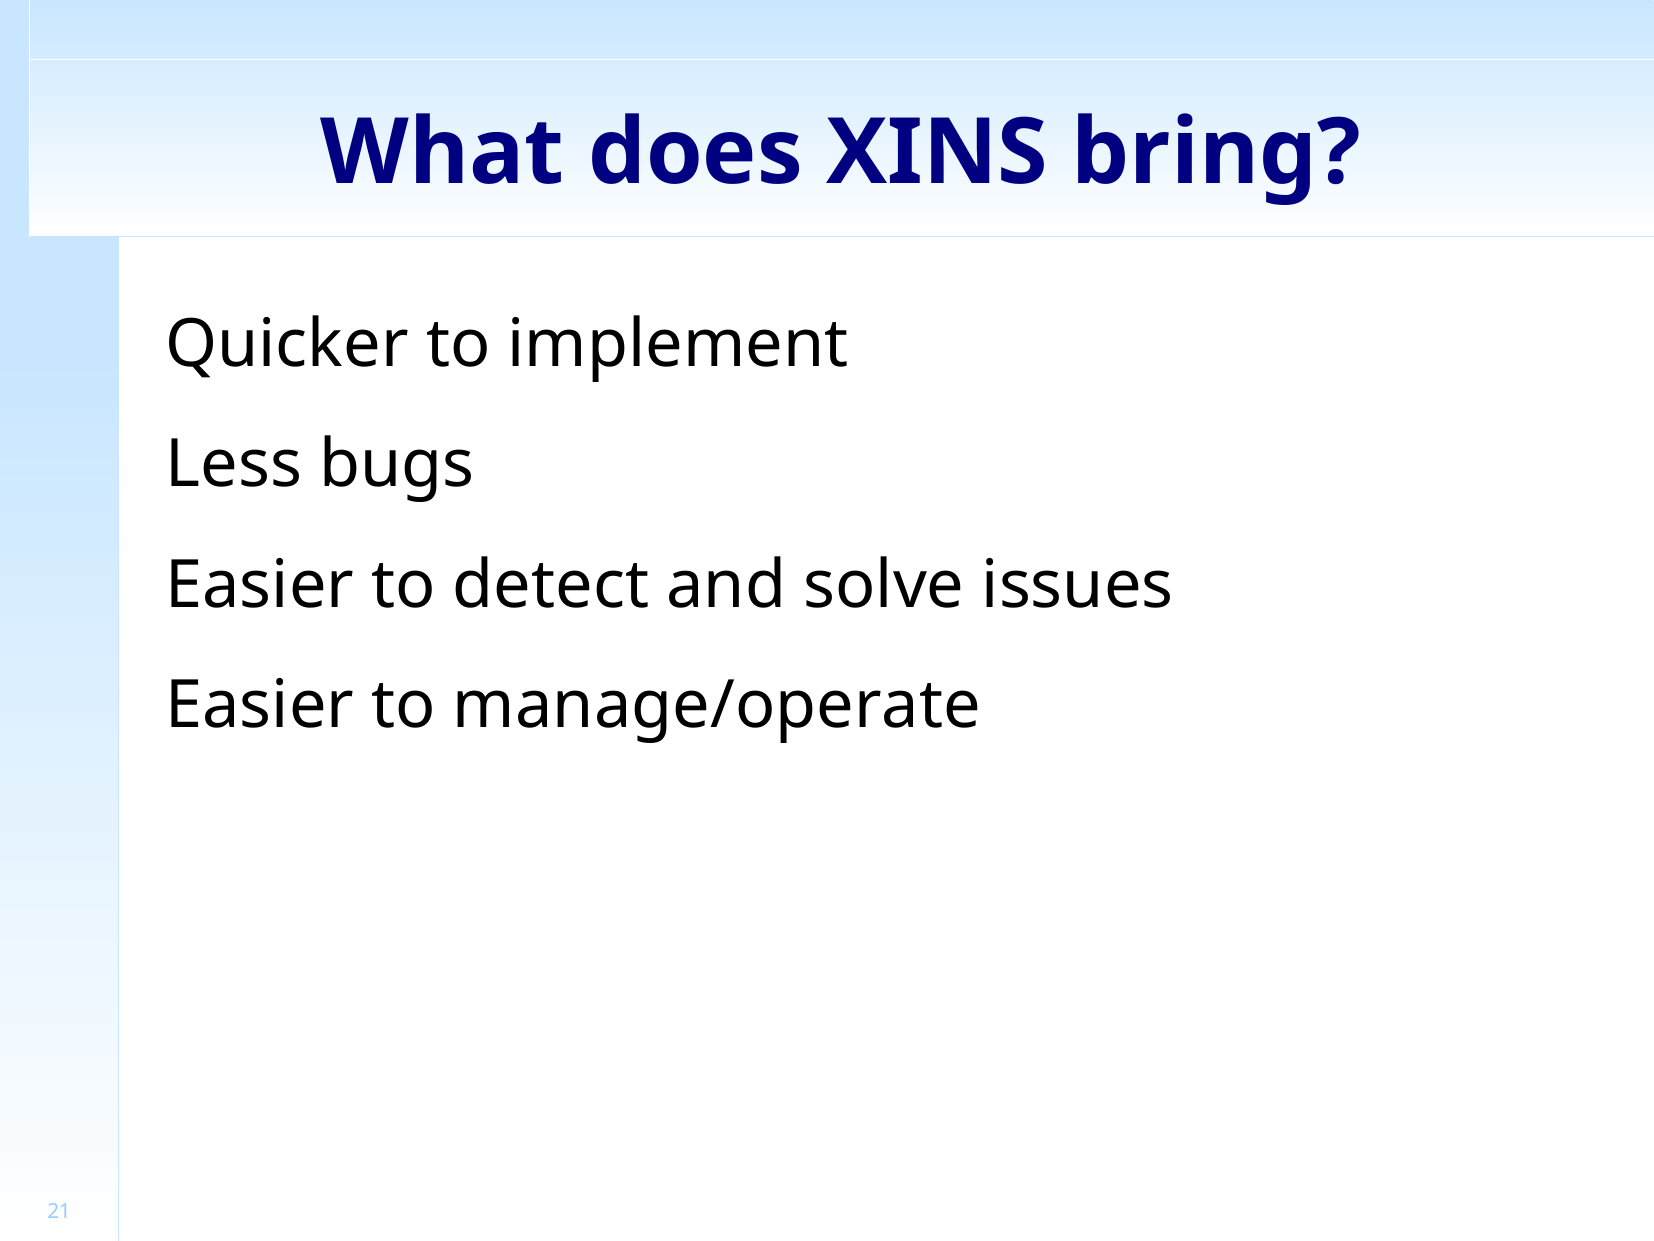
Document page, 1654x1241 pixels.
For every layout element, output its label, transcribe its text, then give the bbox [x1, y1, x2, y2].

list Quicker to implement Less bugs Easier to detect and solve issues Easier to manage/operate [147, 295, 1625, 1182]
title What does XINS bring? [29, 59, 1654, 237]
